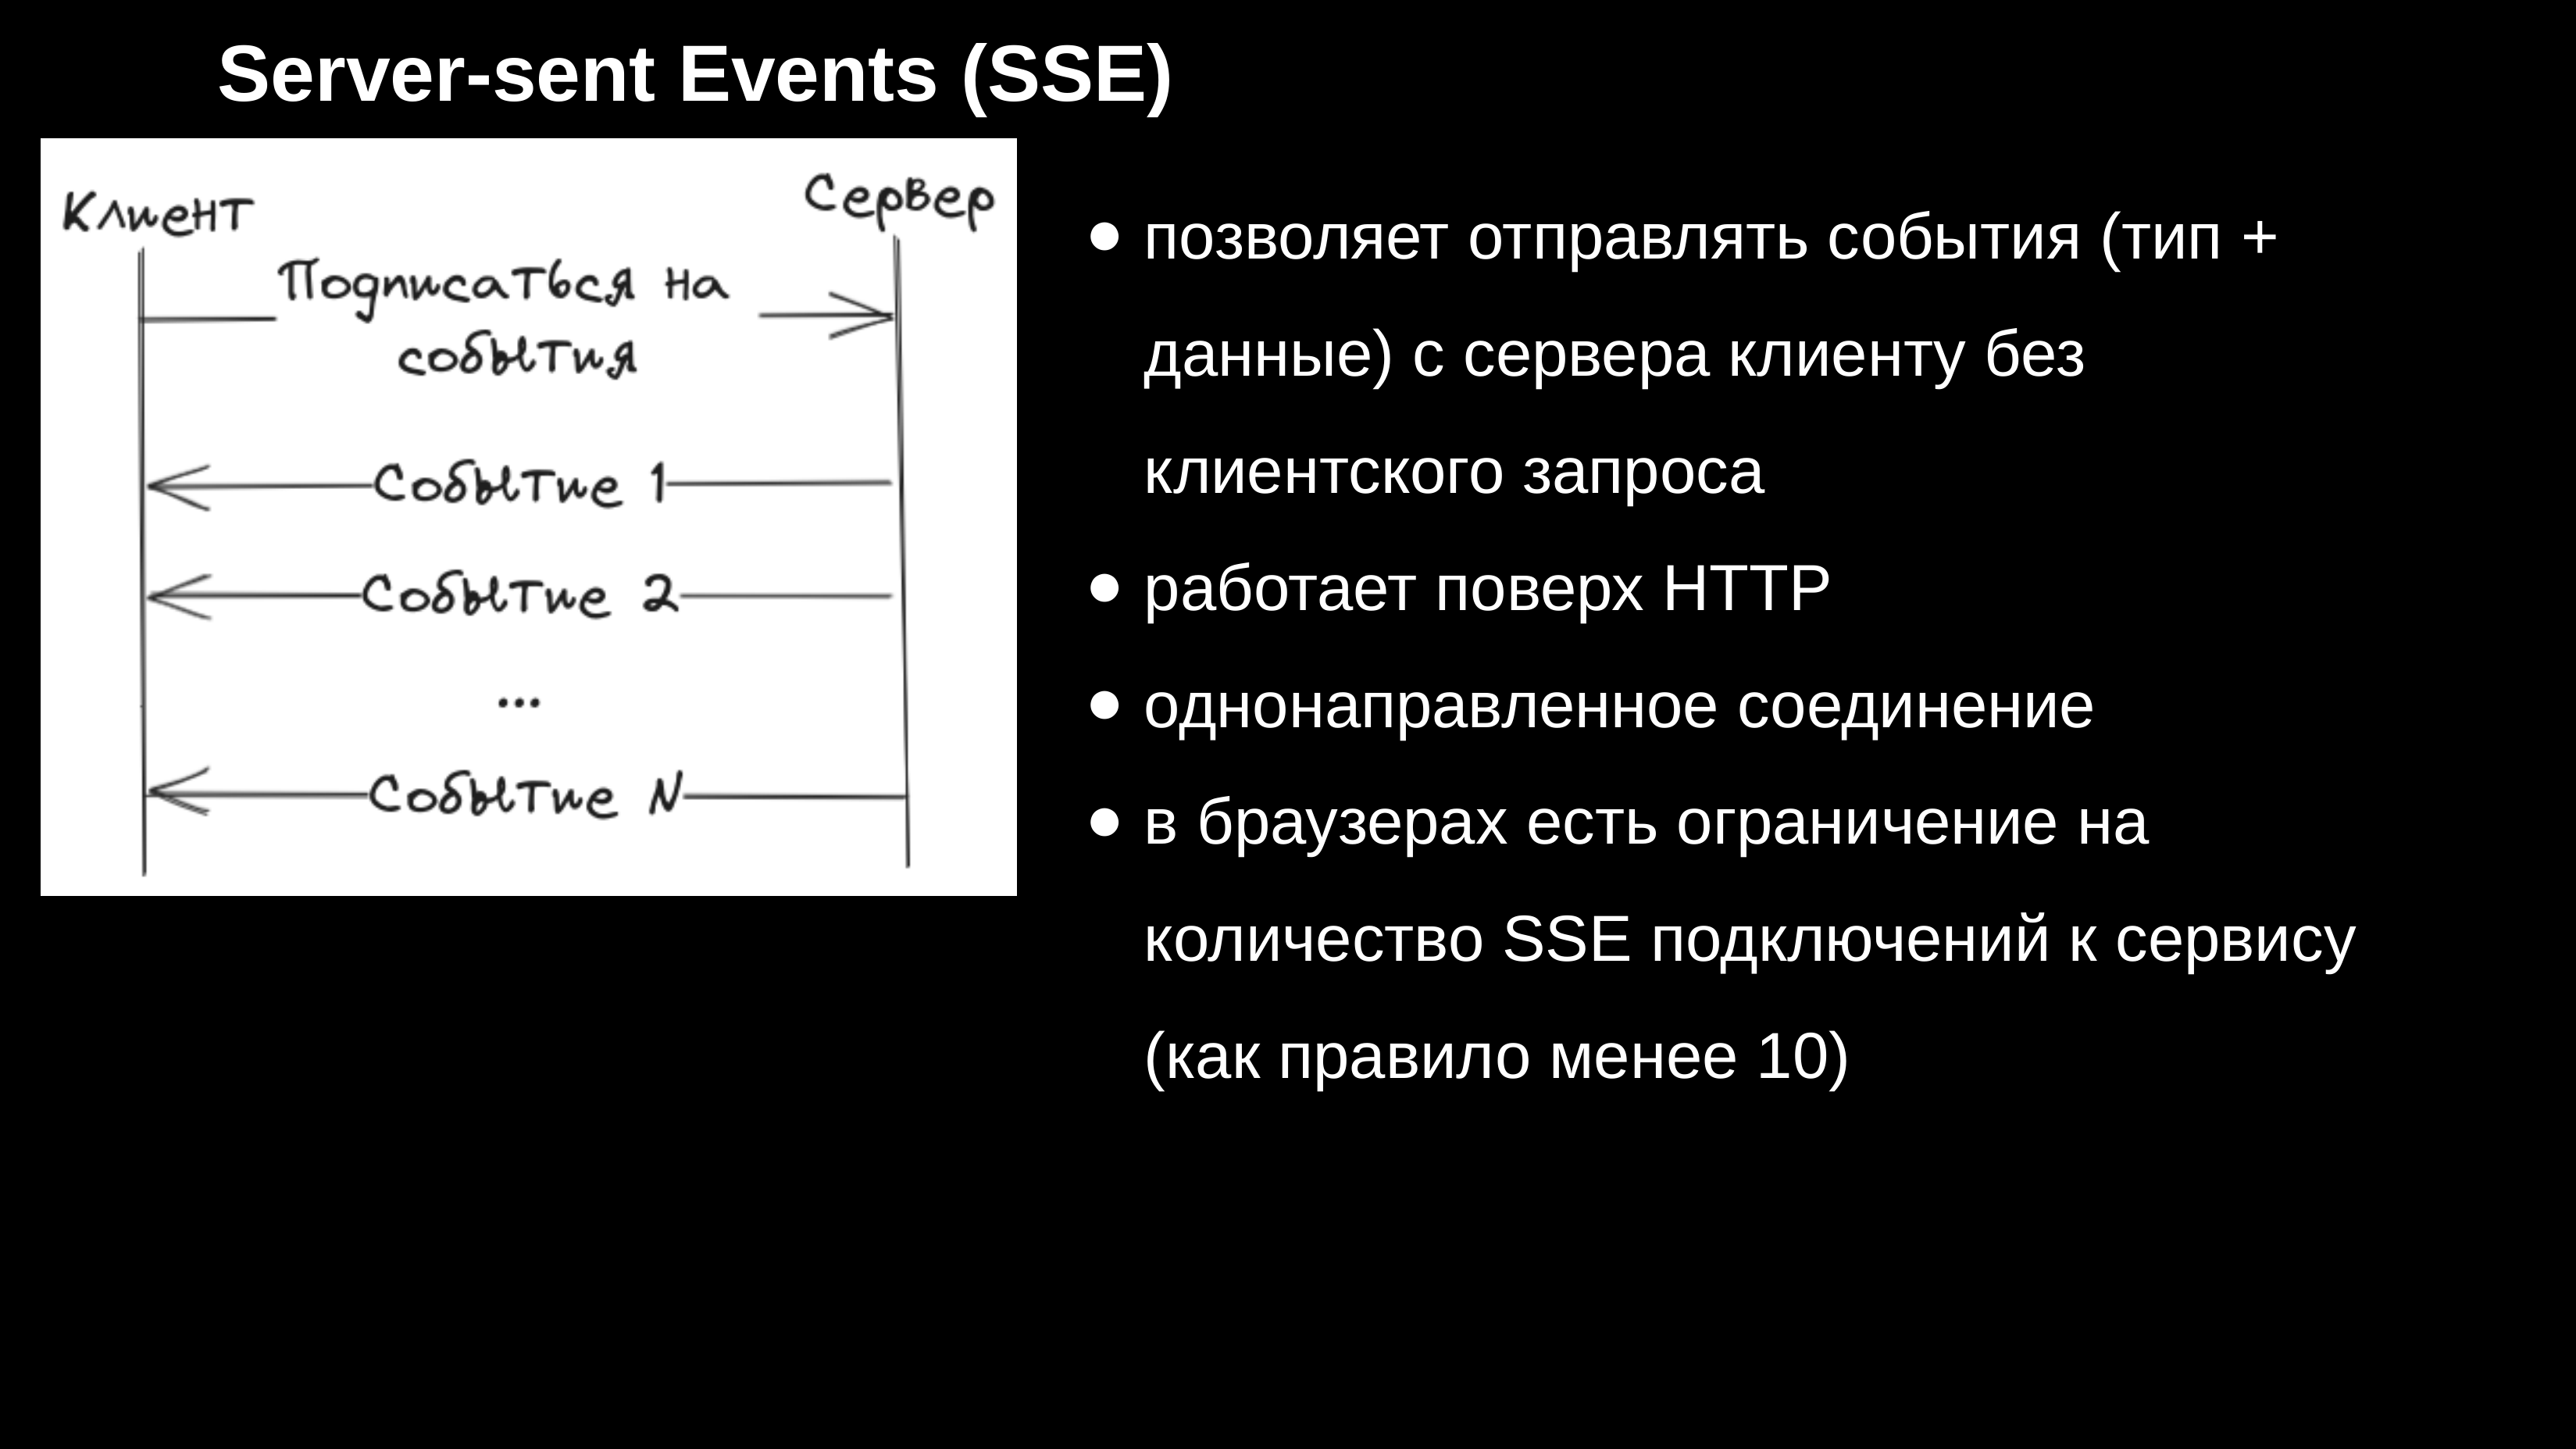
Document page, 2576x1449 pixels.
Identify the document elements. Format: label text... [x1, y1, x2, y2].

picture [41, 138, 1017, 896]
title Server-sent Events (SSE) [217, 21, 2349, 120]
text_box позволяет отправлять события (тип + данные) с сервера клиенту без клиентского запроса работает поверх HTTP однонаправленное соединение в браузерах есть ограничение на количество SSE подключений к сервису (как правило менее 10) [1074, 142, 2471, 1104]
